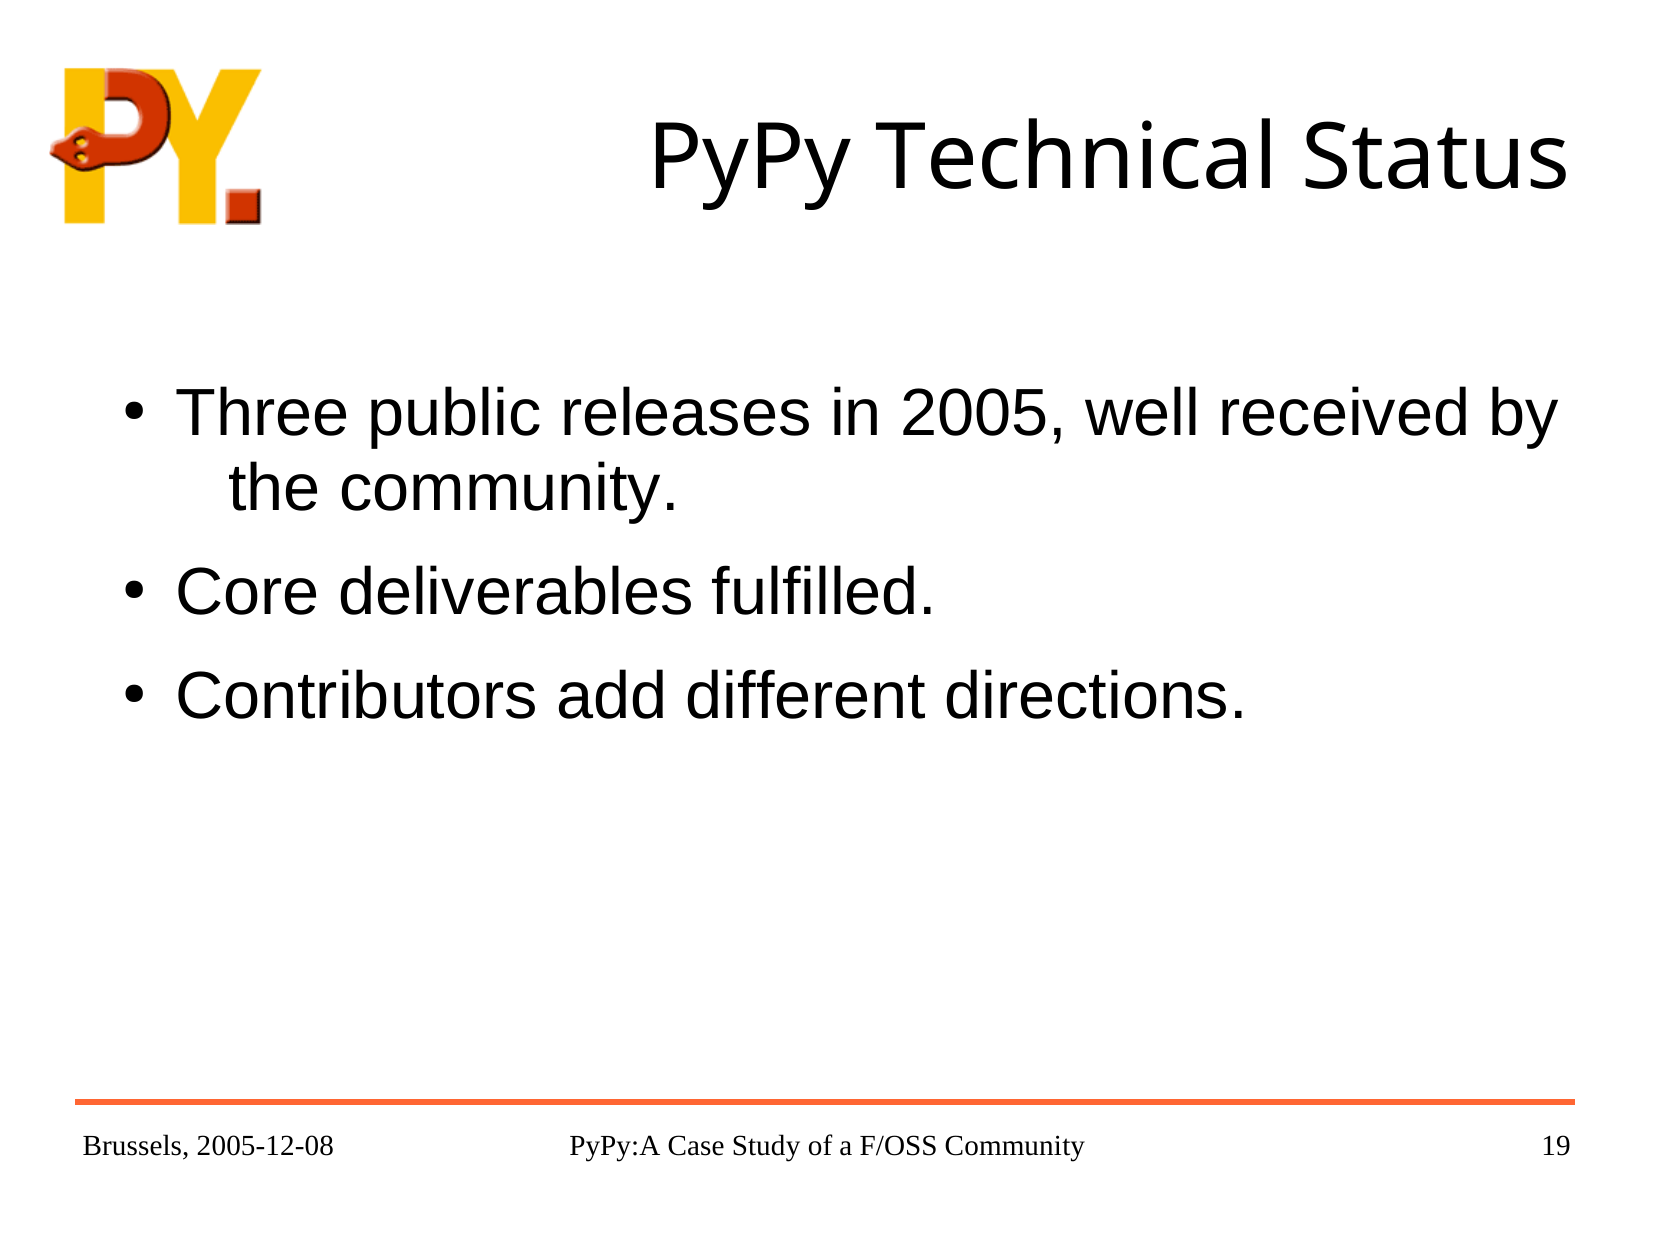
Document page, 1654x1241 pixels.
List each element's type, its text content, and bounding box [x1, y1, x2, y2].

list Three public releases in 2005, well received by the community. Core deliverables fulfilled. Contributors add different directions. [86, 375, 1576, 894]
picture [49, 67, 263, 225]
title PyPy Technical Status [337, 49, 1571, 257]
